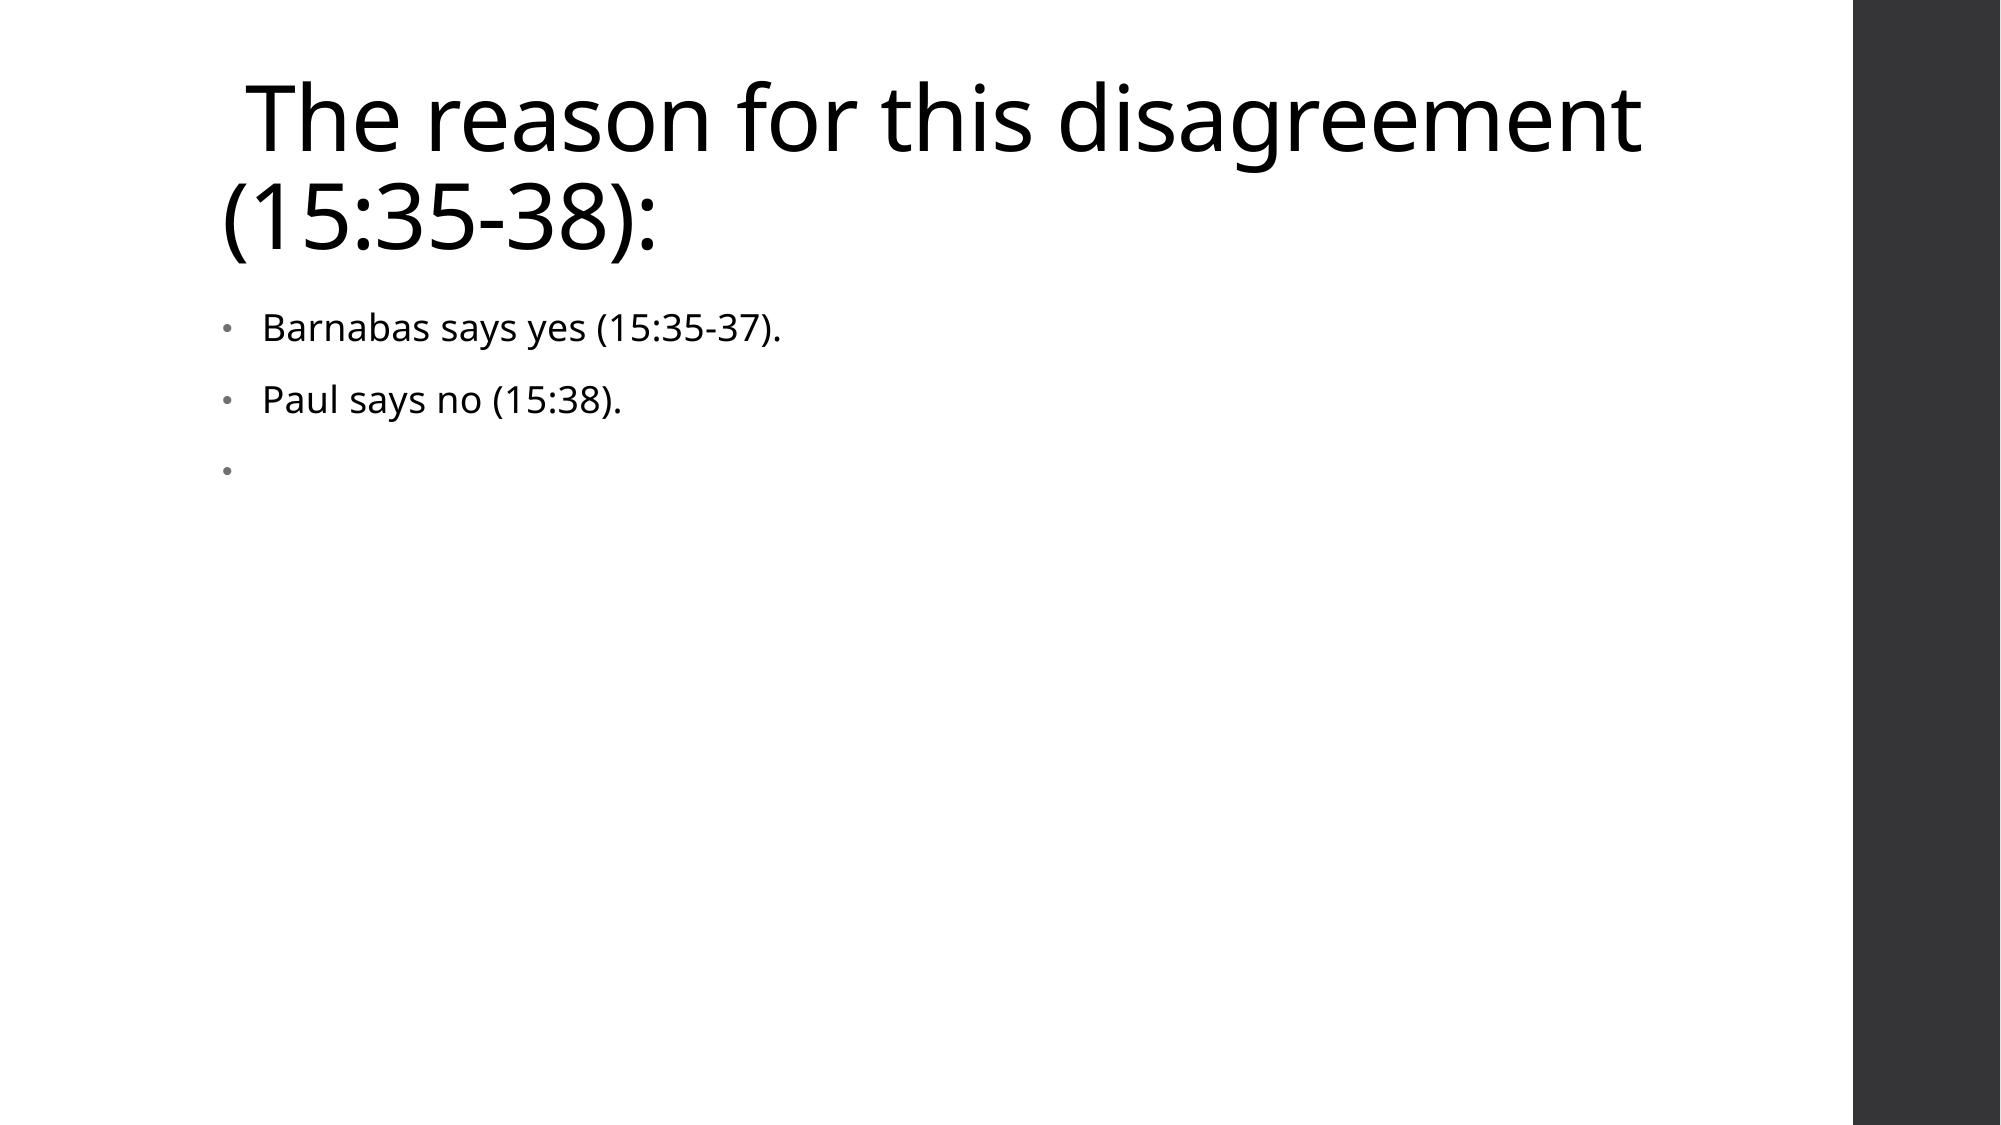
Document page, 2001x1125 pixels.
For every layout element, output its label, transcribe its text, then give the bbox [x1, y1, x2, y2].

list Barnabas says yes (15:35-37). Paul says no (15:38). [206, 299, 1617, 1014]
title The reason for this disagreement (15:35-38): [206, 60, 1797, 278]
